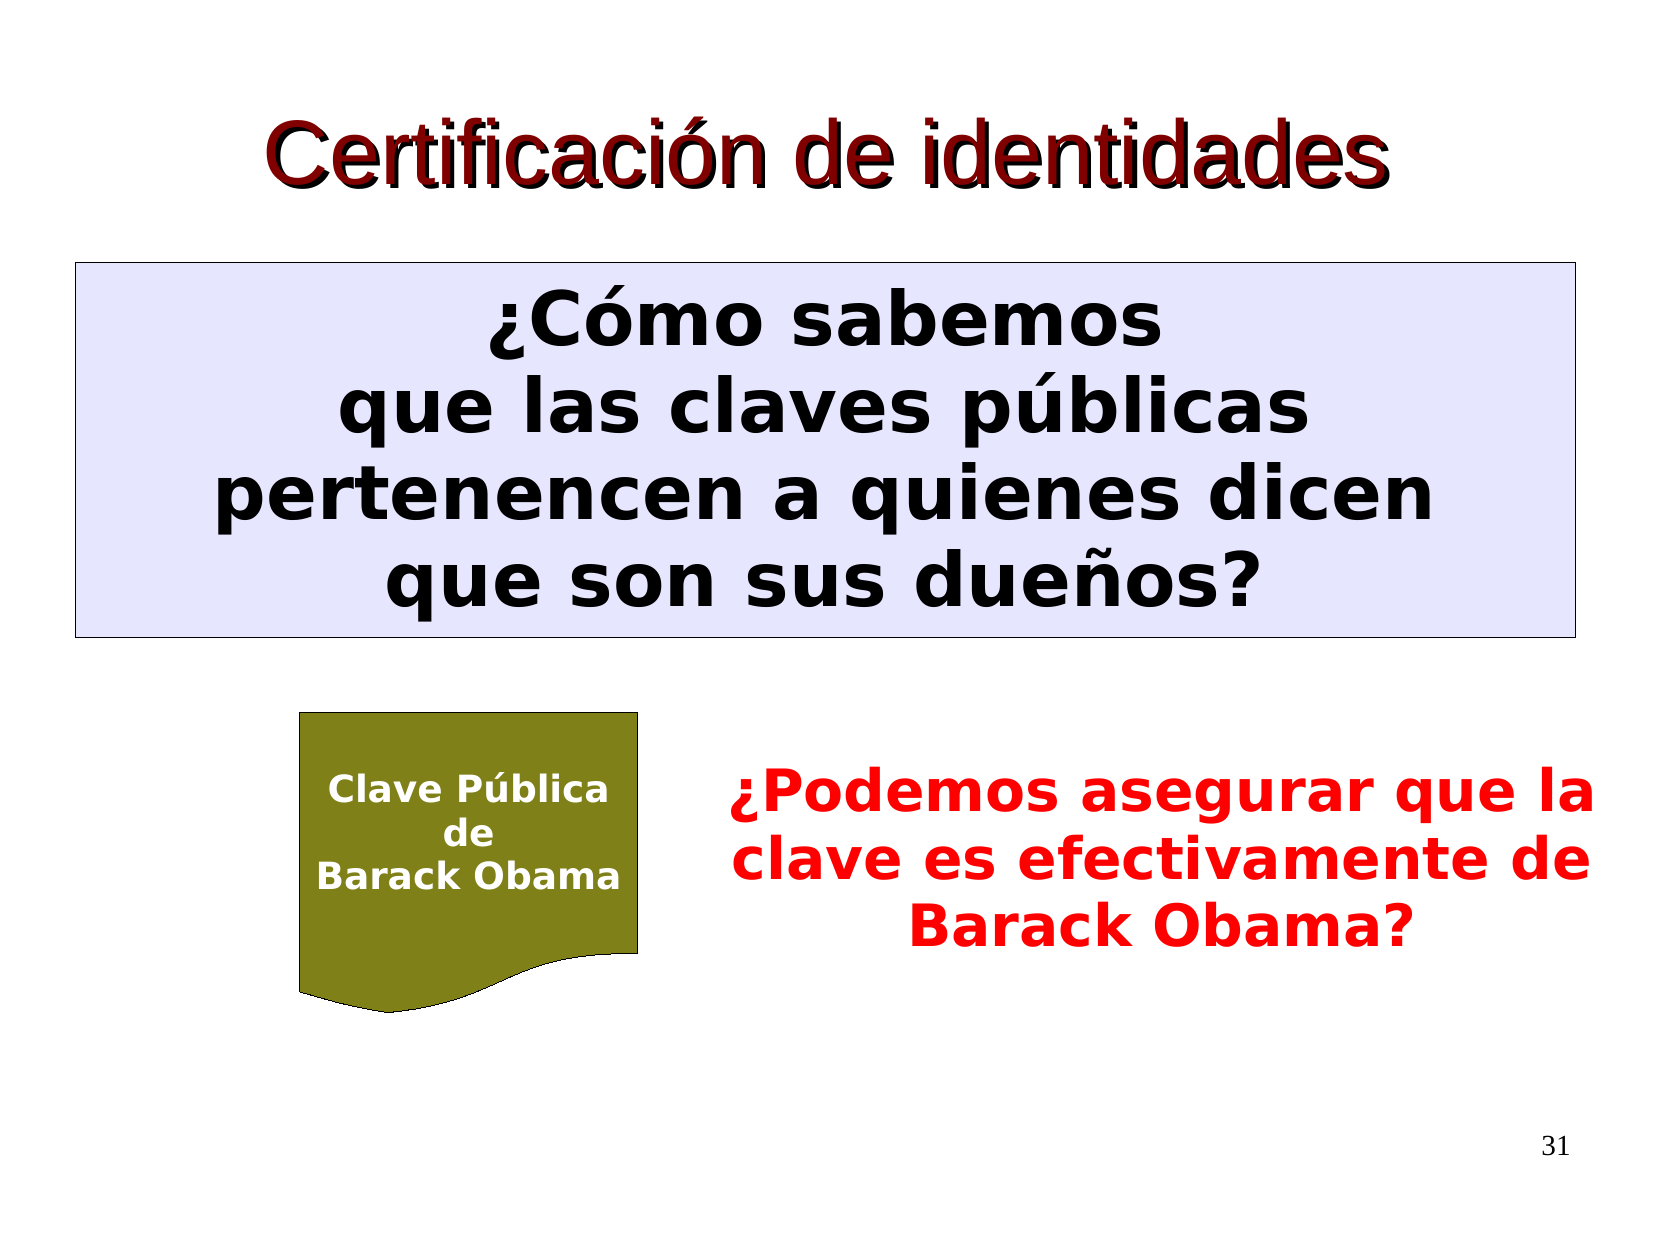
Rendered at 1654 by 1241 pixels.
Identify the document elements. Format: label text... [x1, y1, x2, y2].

text_box ¿Podemos asegurar que la clave es efectivamente de Barack Obama? [712, 750, 1612, 969]
text_box Clave Pública de Barack Obama [299, 712, 638, 1013]
text_box ¿Cómo sabemos que las claves públicas pertenencen a quienes dicen que son sus dueños? [75, 262, 1576, 638]
title Certificación de identidades [82, 49, 1571, 257]
